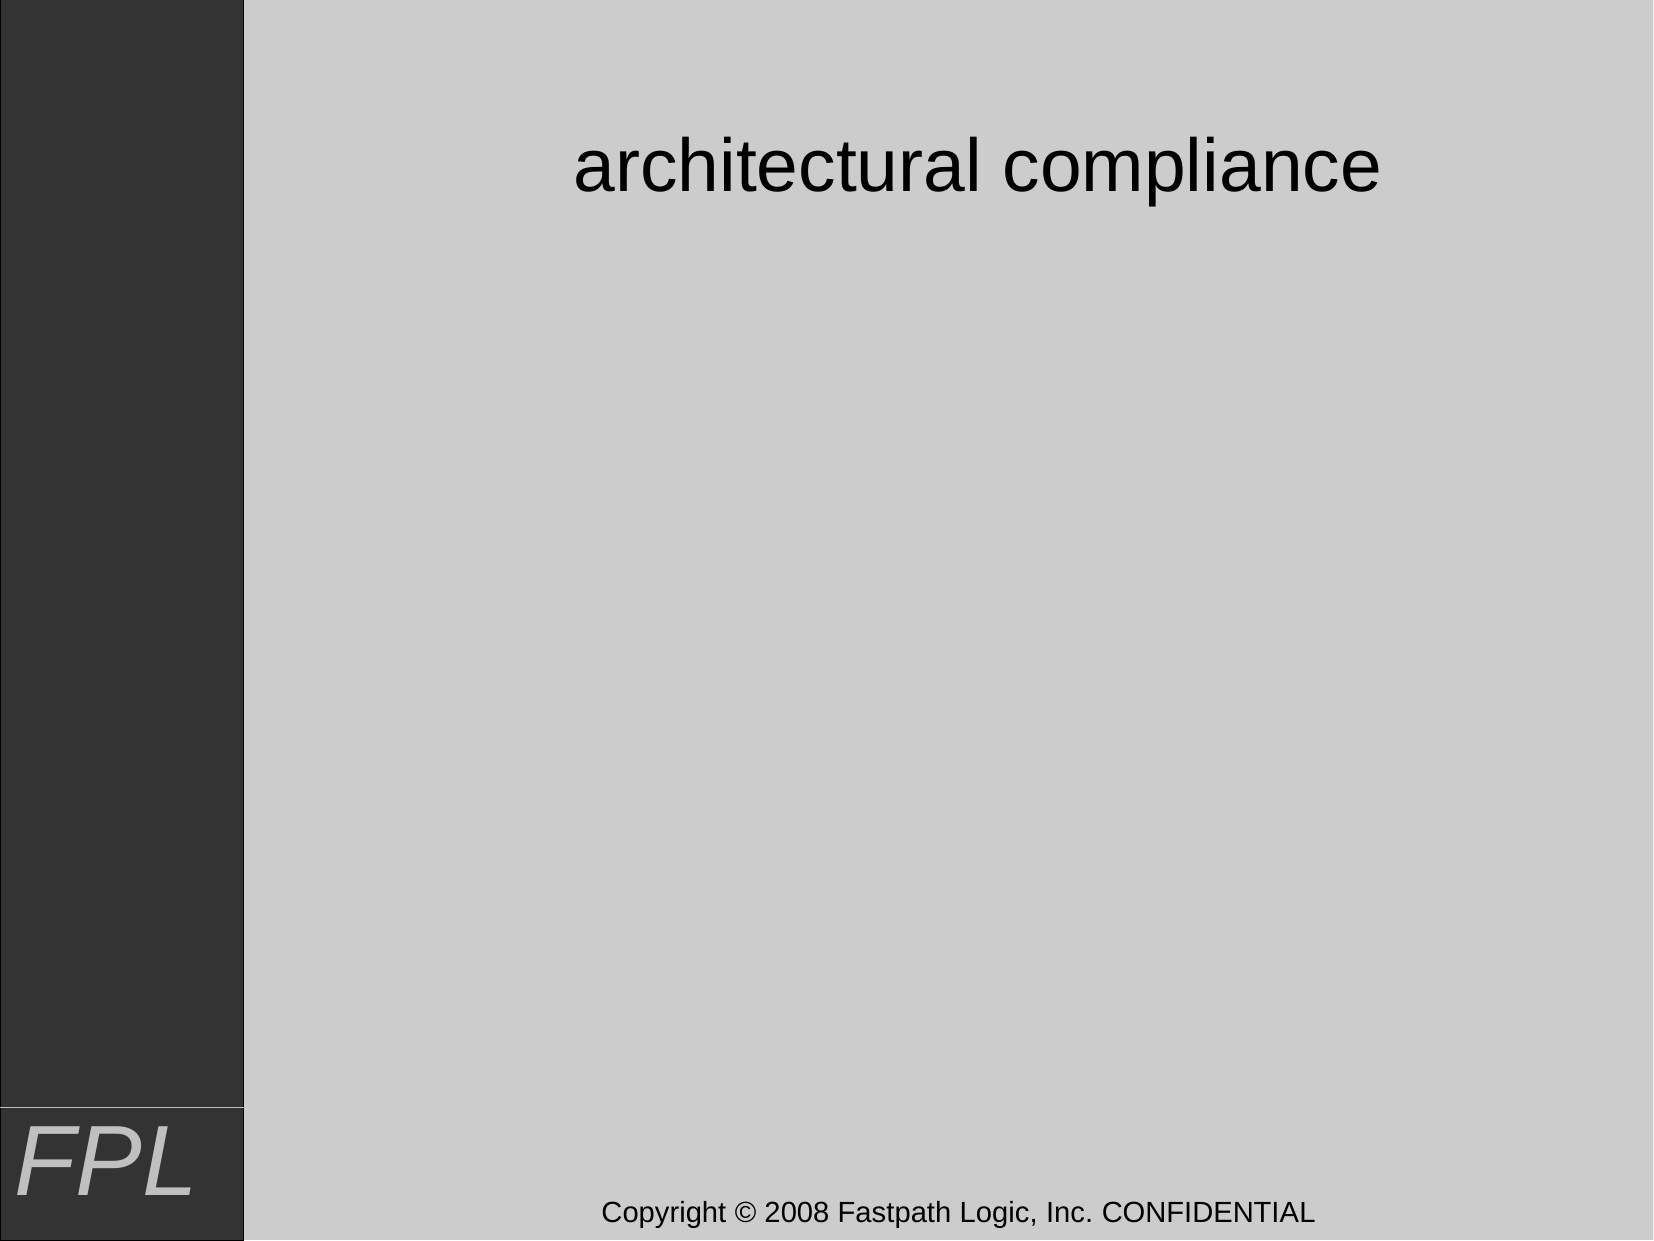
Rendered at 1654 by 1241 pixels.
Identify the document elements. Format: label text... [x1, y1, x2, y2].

title architectural compliance [427, 57, 1530, 274]
